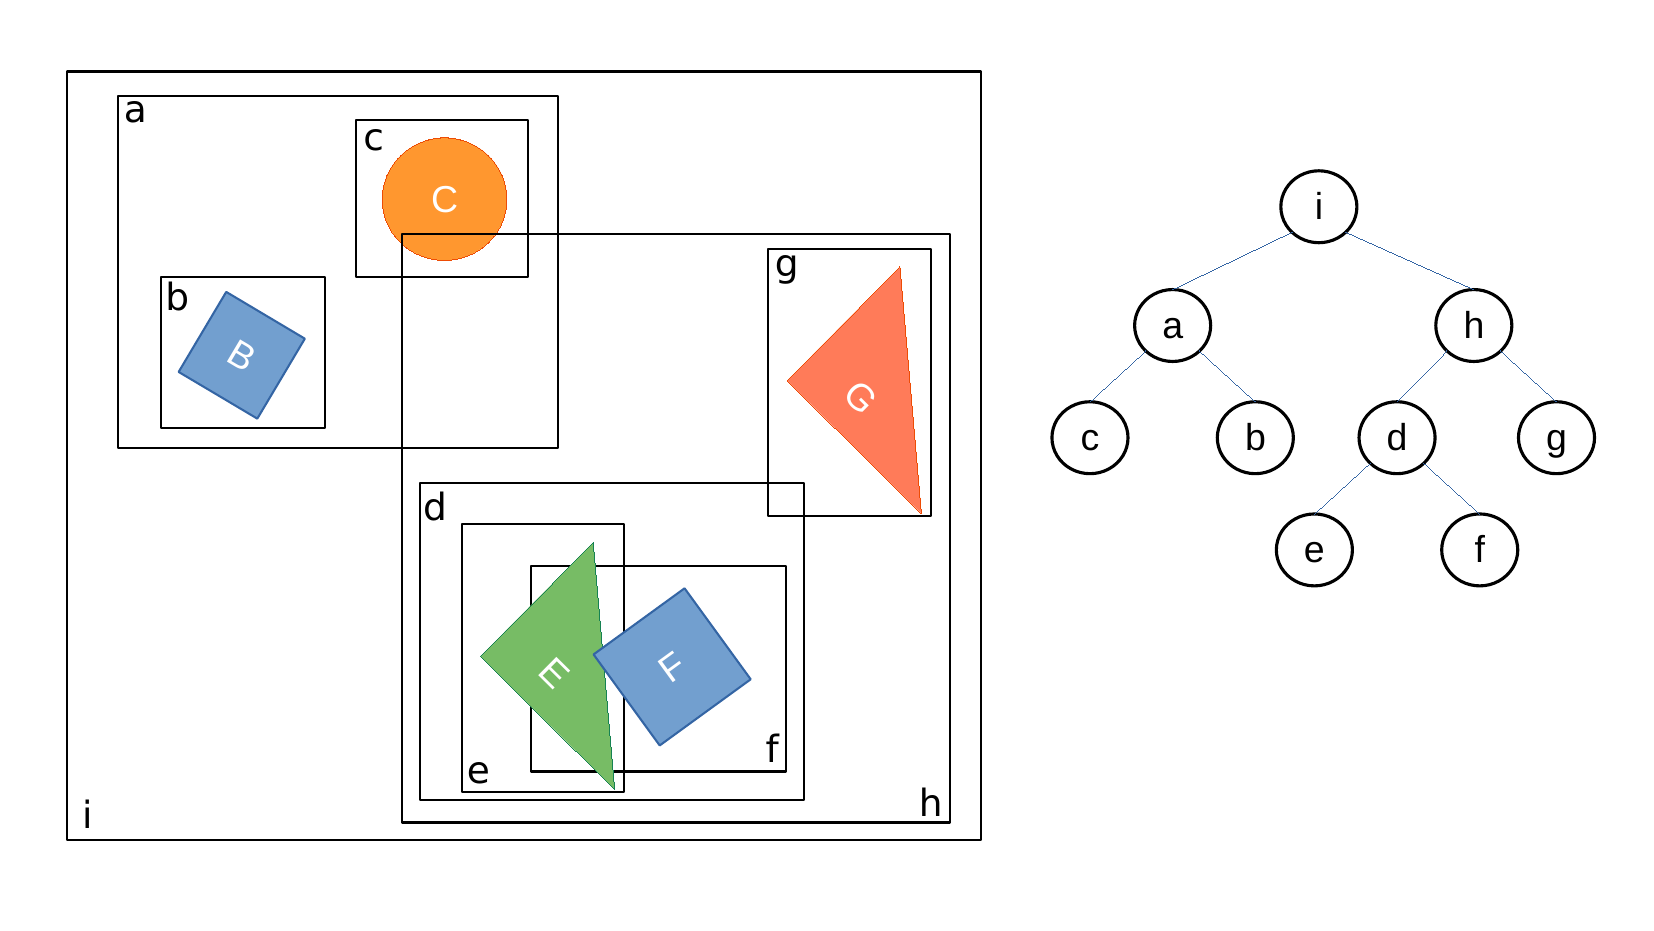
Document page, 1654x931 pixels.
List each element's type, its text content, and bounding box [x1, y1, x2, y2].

text_box f [1441, 513, 1518, 586]
text_box h [903, 774, 958, 834]
text_box F [593, 588, 751, 746]
text_box B [178, 291, 305, 419]
text_box f [750, 720, 794, 780]
text_box d [1359, 401, 1436, 474]
text_box c [348, 108, 399, 167]
text_box c [1051, 401, 1129, 474]
text_box e [452, 741, 505, 801]
text_box C [403, 235, 496, 261]
text_box g [760, 233, 814, 293]
text_box i [67, 786, 108, 845]
text_box E [480, 542, 615, 790]
text_box G [787, 266, 922, 514]
text_box [33, 49, 1612, 875]
text_box C [382, 137, 507, 243]
text_box i [1280, 170, 1357, 243]
text_box g [1518, 401, 1595, 474]
text_box b [1217, 401, 1294, 474]
text_box b [150, 268, 205, 327]
text_box a [109, 80, 162, 139]
text_box d [408, 478, 462, 537]
text_box a [1134, 289, 1211, 362]
text_box e [1276, 513, 1353, 586]
text_box h [1435, 289, 1512, 362]
